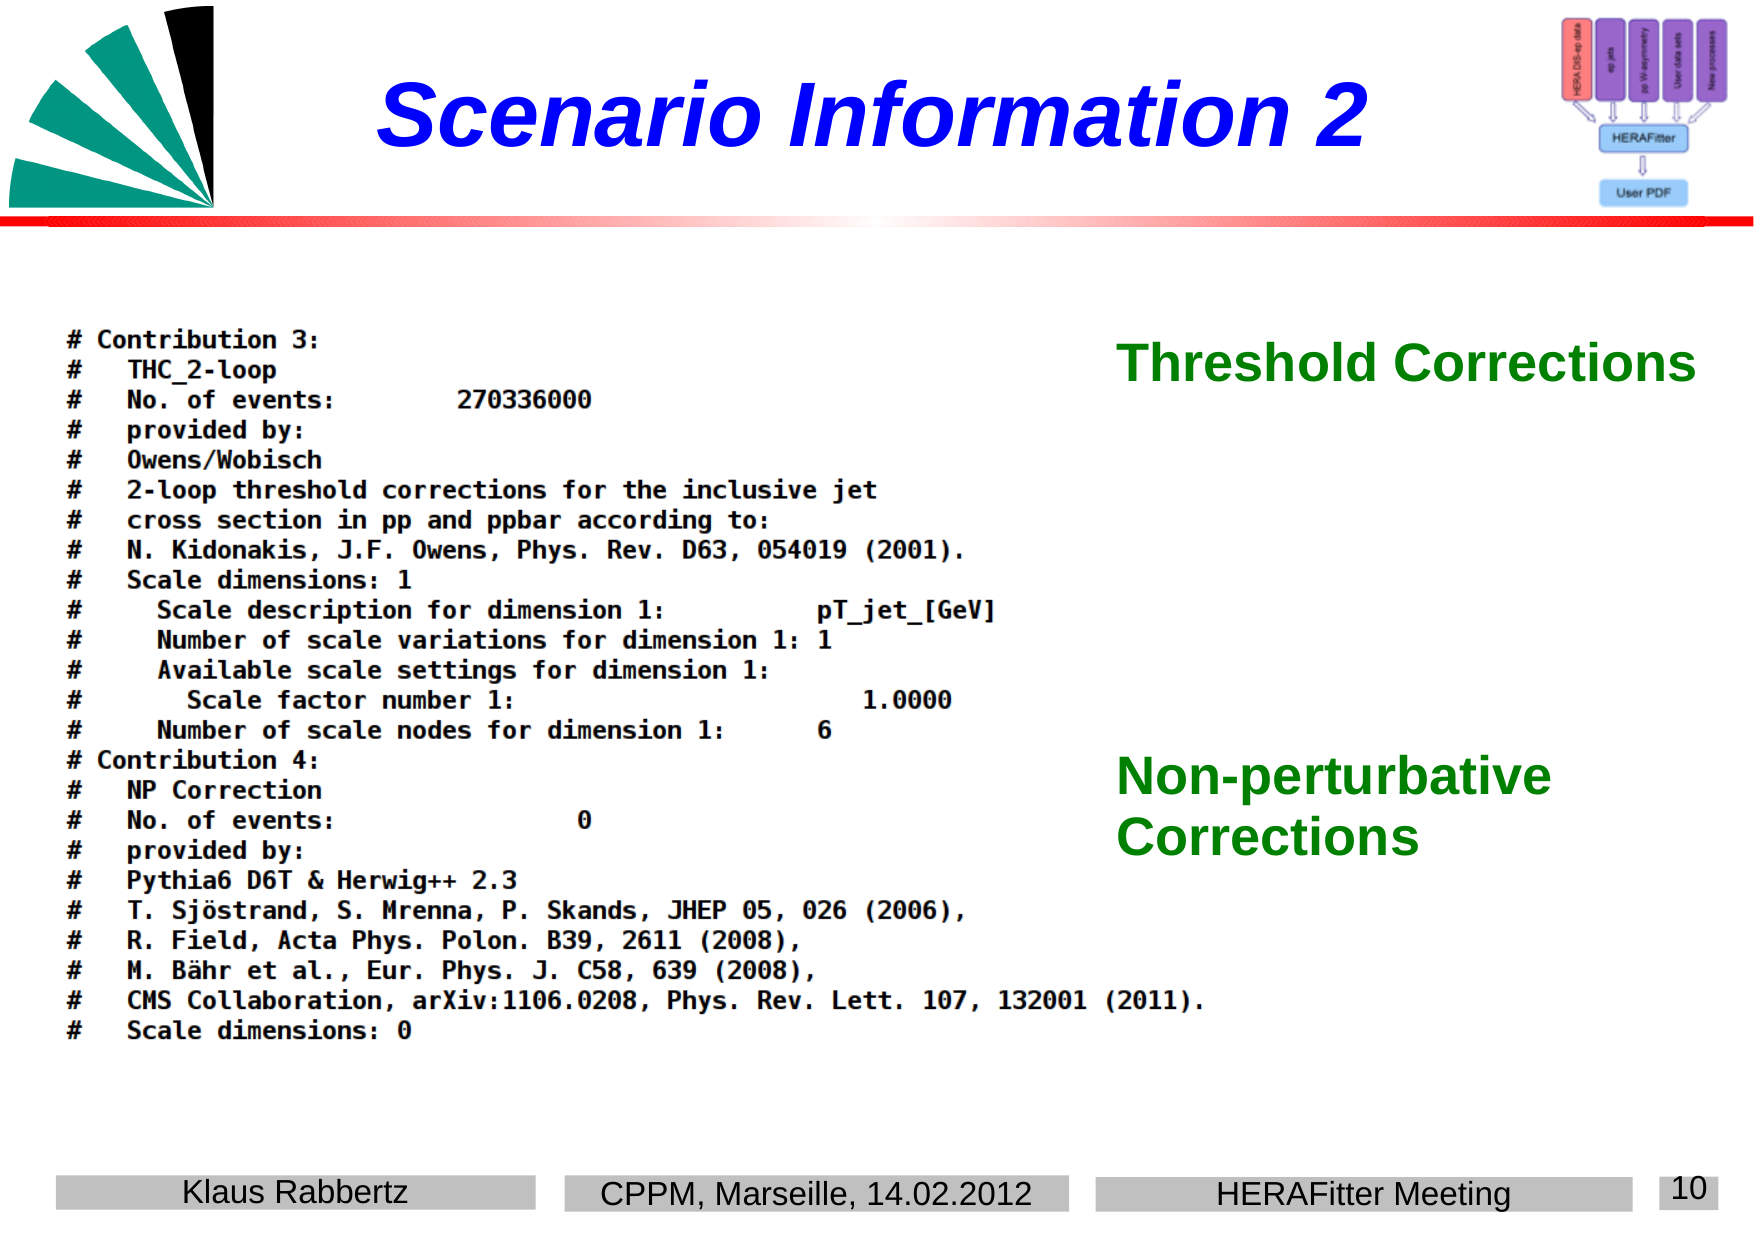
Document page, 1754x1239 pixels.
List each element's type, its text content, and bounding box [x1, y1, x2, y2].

title Scenario Information 2 [220, 22, 1525, 207]
picture [1552, 15, 1736, 211]
text_box Non-perturbative Corrections [1104, 739, 1566, 873]
text_box Threshold Corrections [1104, 326, 1711, 399]
picture [62, 326, 1260, 1043]
picture [9, 6, 214, 210]
